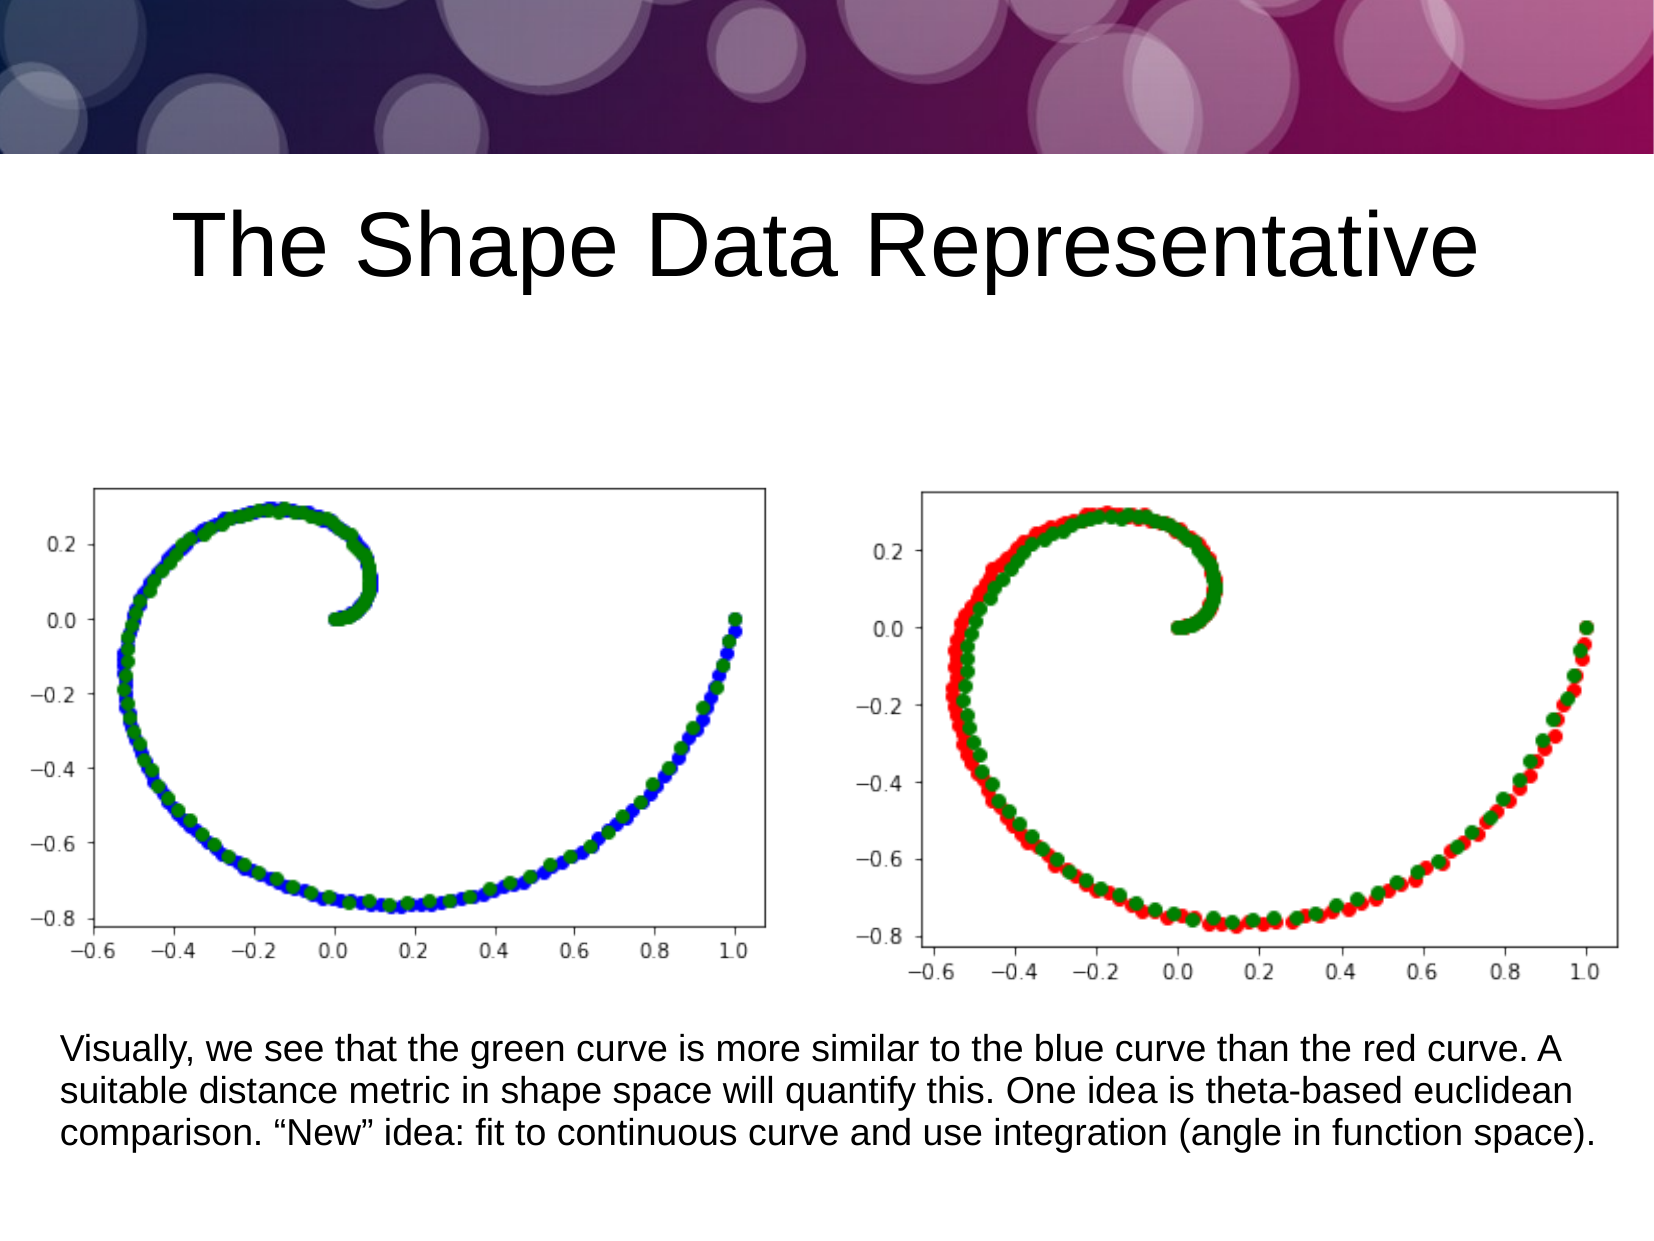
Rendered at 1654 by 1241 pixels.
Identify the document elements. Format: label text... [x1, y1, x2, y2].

text_box Visually, we see that the green curve is more similar to the blue curve than the red curve. A suitable distance metric in shape space will quantify this. One idea is theta-based euclidean comparison. “New” idea: fit to continuous curve and use integration (angle in function space). [45, 1020, 1621, 1161]
picture [840, 479, 1632, 997]
picture [15, 476, 779, 976]
title The Shape Data Representative [82, 159, 1571, 331]
picture [0, 0, 1654, 154]
